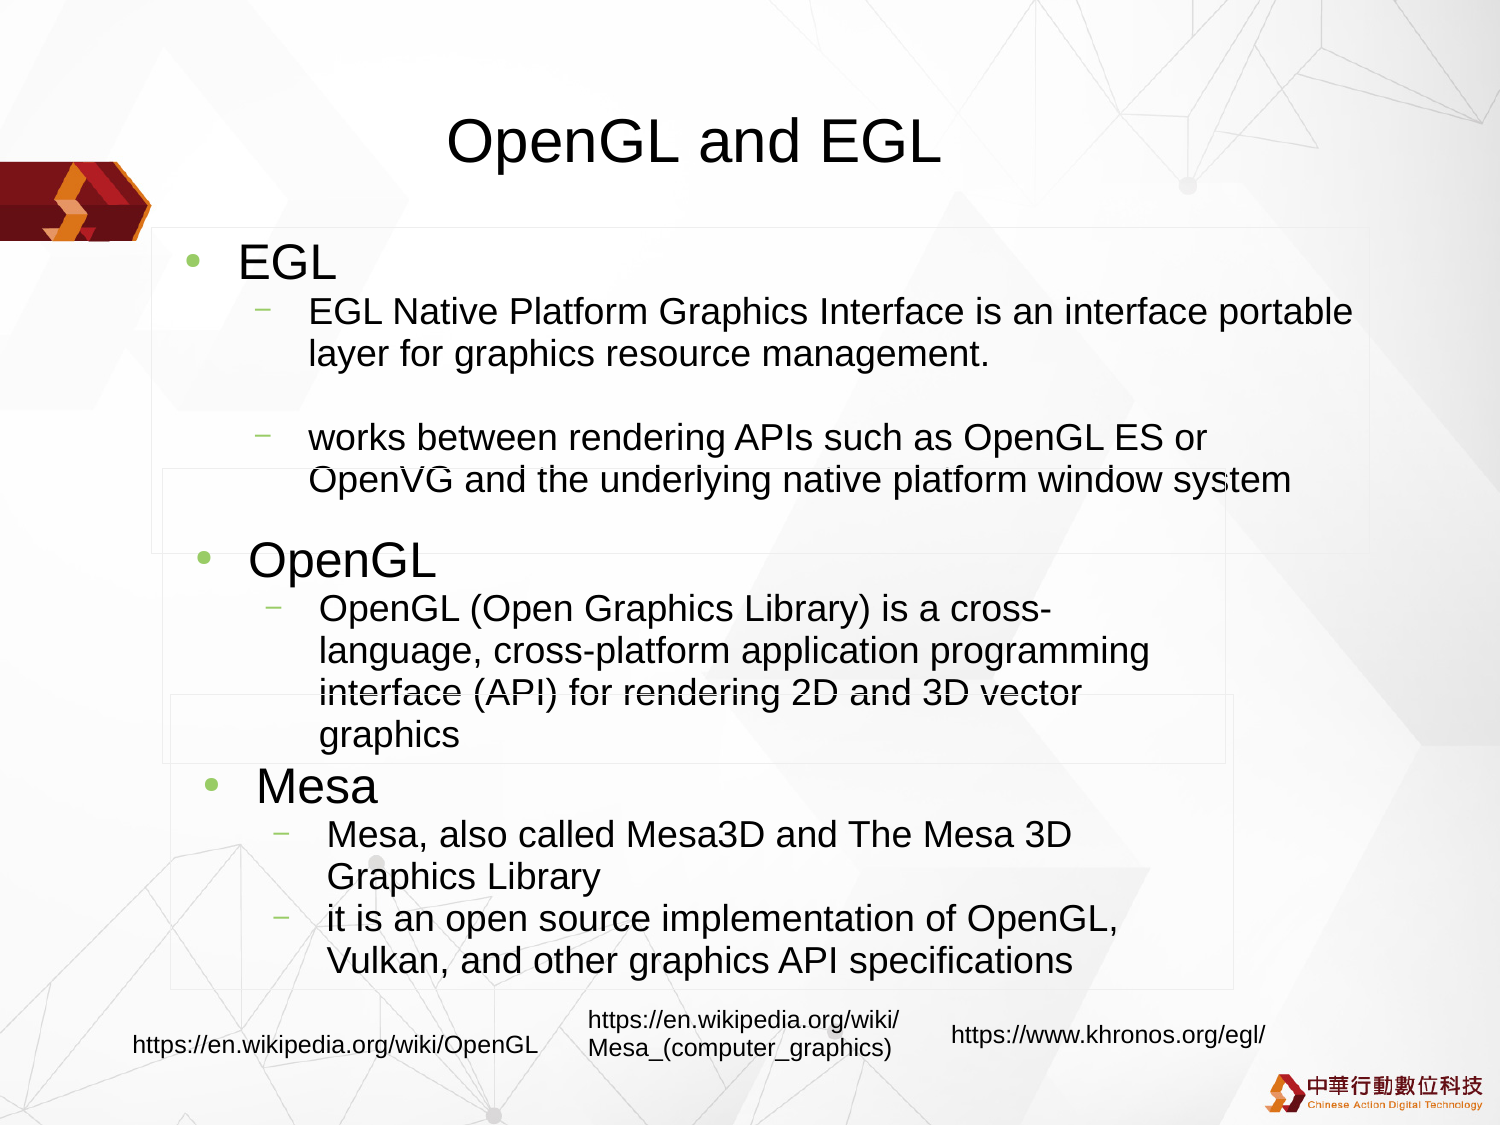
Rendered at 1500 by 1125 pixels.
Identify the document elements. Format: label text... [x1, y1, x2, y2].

picture [0, 0, 1500, 1125]
text_box https://en.wikipedia.org/wiki/OpenGL [117, 1023, 696, 1075]
text_box EGL EGL Native Platform Graphics Interface is an interface portable layer for graphics resource management. works between rendering APIs such as OpenGL ES or OpenVG and the underlying native platform window system [151, 227, 1370, 554]
title OpenGL and EGL [159, 87, 1231, 195]
text_box Mesa Mesa, also called Mesa3D and The Mesa 3D Graphics Library it is an open source implementation of OpenGL, Vulkan, and other graphics API specifications [170, 694, 1234, 990]
text_box OpenGL OpenGL (Open Graphics Library) is a cross-language, cross-platform application programming interface (API) for rendering 2D and 3D vector graphics [162, 468, 1226, 764]
text_box https://en.wikipedia.org/wiki/Mesa_(computer_graphics) [573, 998, 1191, 1070]
text_box https://www.khronos.org/egl/ [1191, 1013, 1391, 1066]
